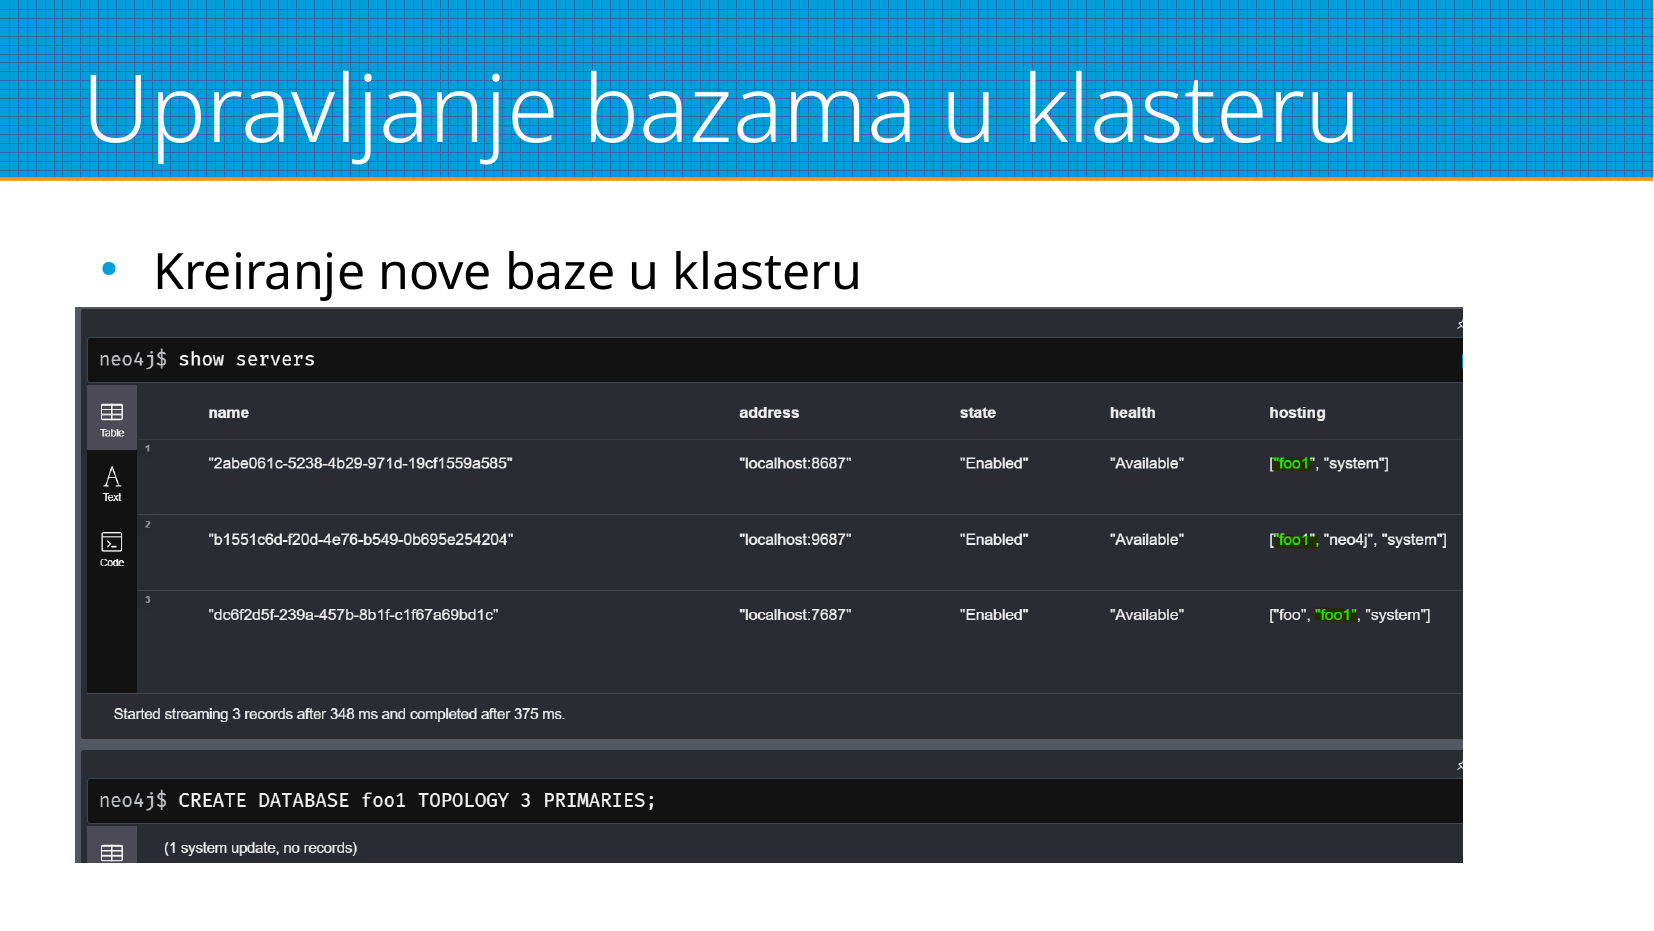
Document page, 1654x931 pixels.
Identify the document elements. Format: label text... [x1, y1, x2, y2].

title Upravljanje bazama u klasteru [82, 14, 1571, 171]
picture [75, 307, 1463, 863]
list Kreiranje nove baze u klasteru [82, 236, 1563, 811]
